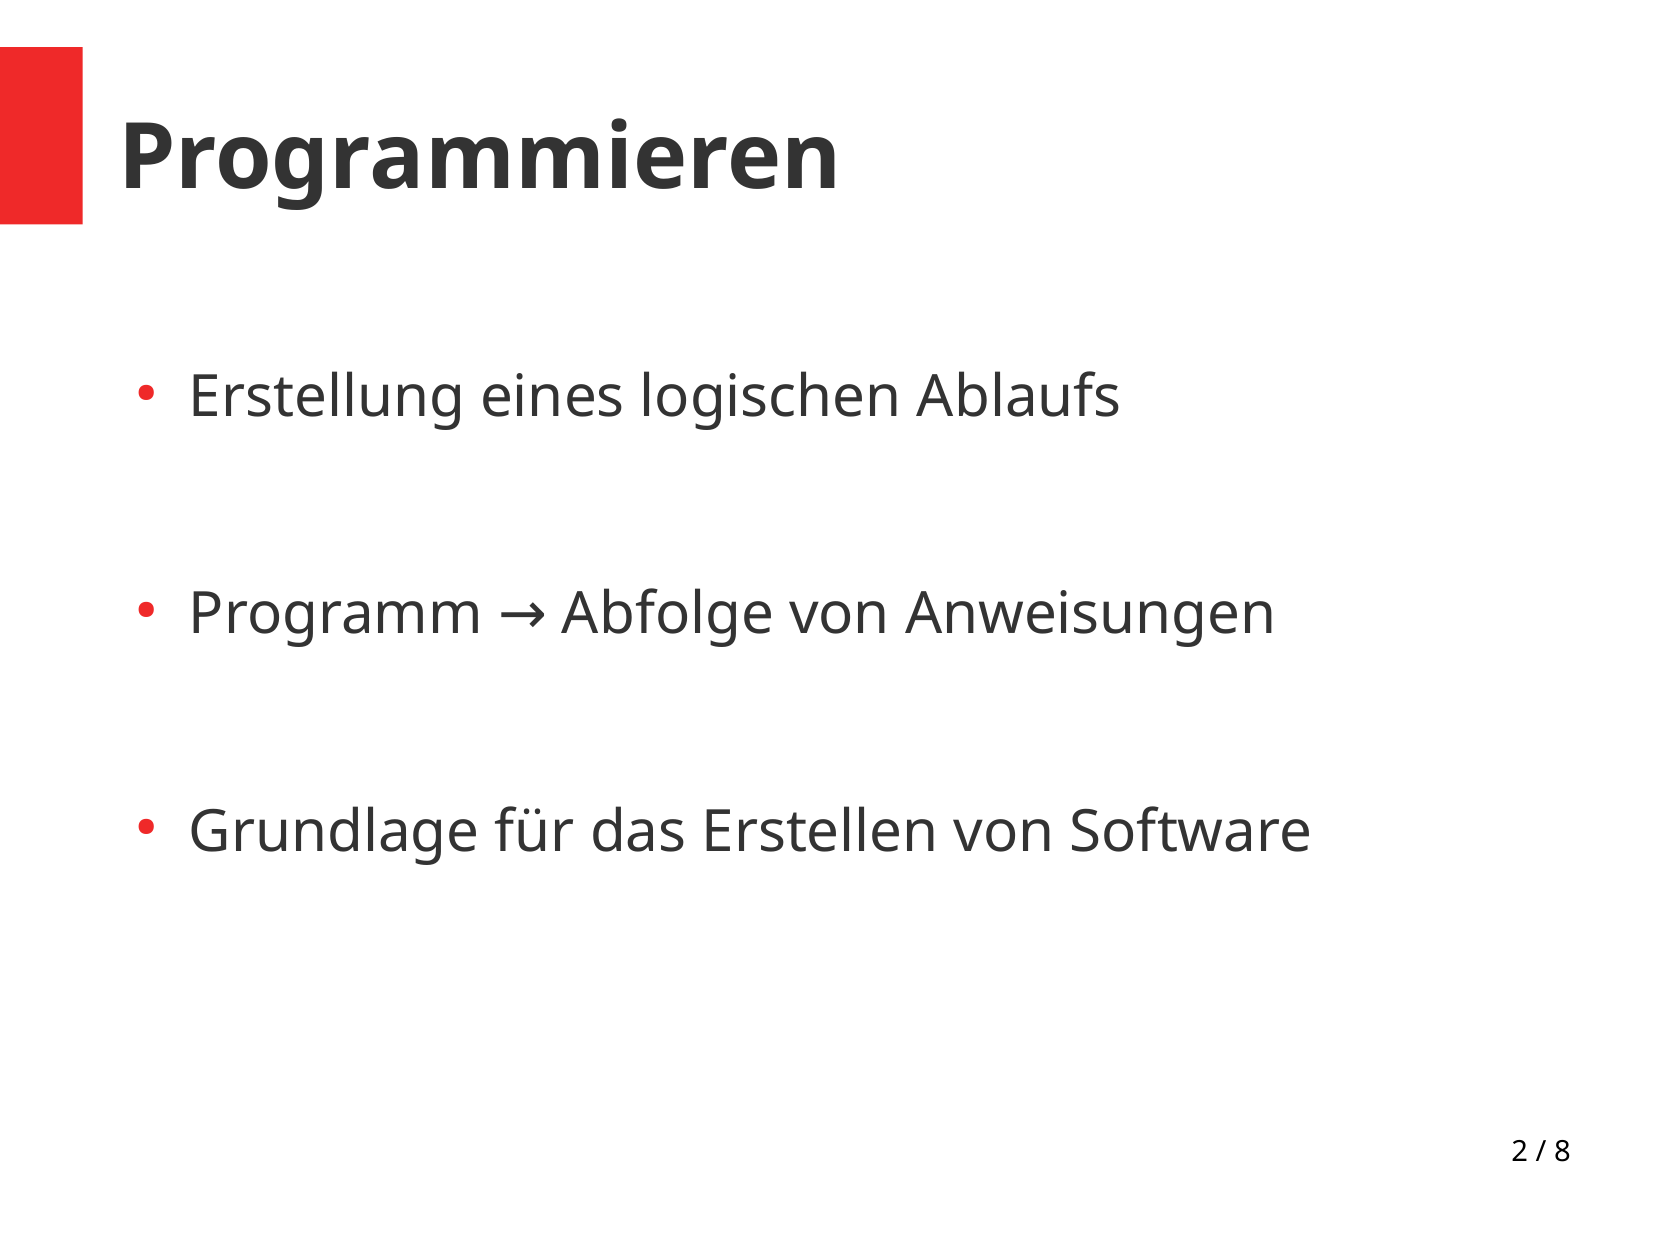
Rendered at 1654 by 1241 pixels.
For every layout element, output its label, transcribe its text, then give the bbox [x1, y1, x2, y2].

list Erstellung eines logischen Ablaufs Programm → Abfolge von Anweisungen Grundlage für das Erstellen von Software [118, 354, 1536, 1074]
title Programmieren [118, 49, 1571, 257]
